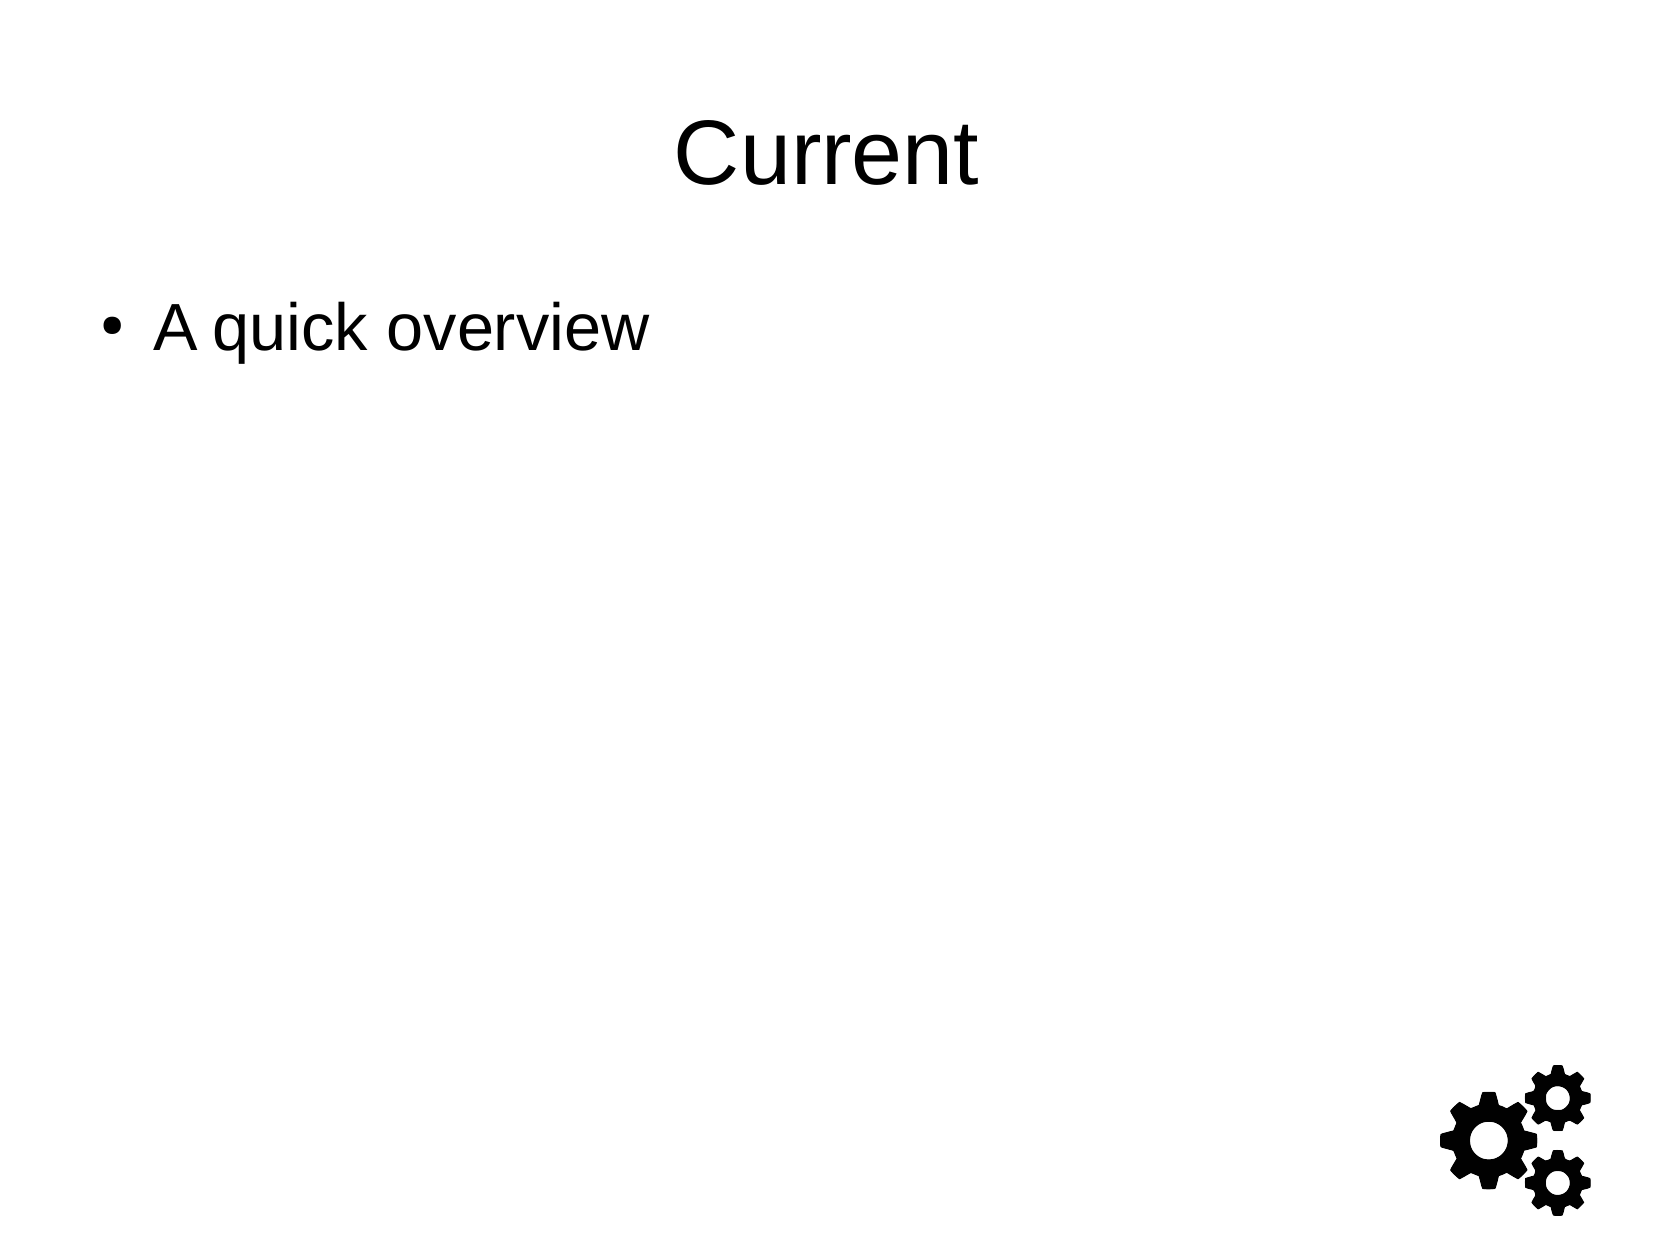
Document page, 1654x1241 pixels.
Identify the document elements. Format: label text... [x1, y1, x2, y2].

title Current [82, 49, 1571, 257]
list A quick overview [82, 290, 1571, 1010]
picture [1440, 1065, 1591, 1216]
